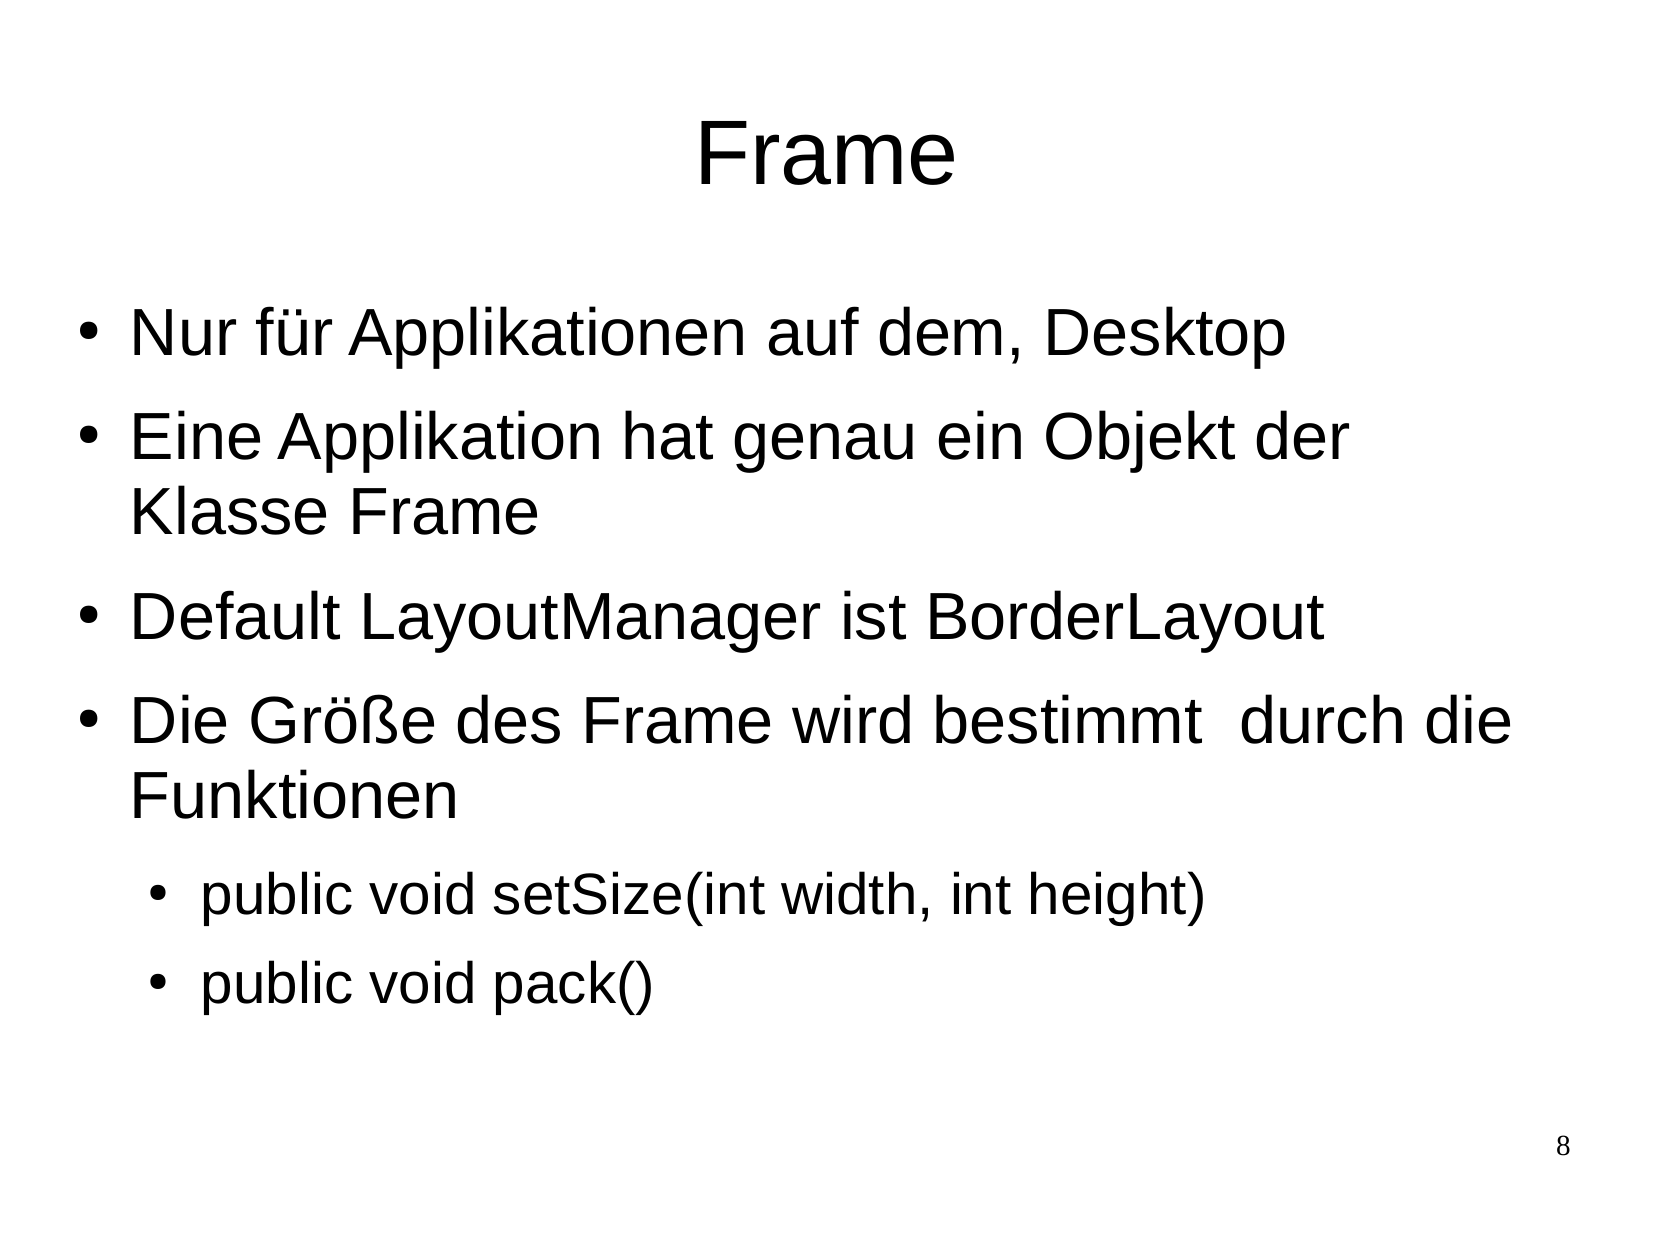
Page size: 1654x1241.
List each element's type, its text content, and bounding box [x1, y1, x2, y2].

list Nur für Applikationen auf dem, Desktop Eine Applikation hat genau ein Objekt der Klasse Frame Default LayoutManager ist BorderLayout Die Größe des Frame wird bestimmt durch die Funktionen public void setSize(int width, int height) public void pack() [59, 295, 1548, 1114]
title Frame [82, 56, 1571, 250]
